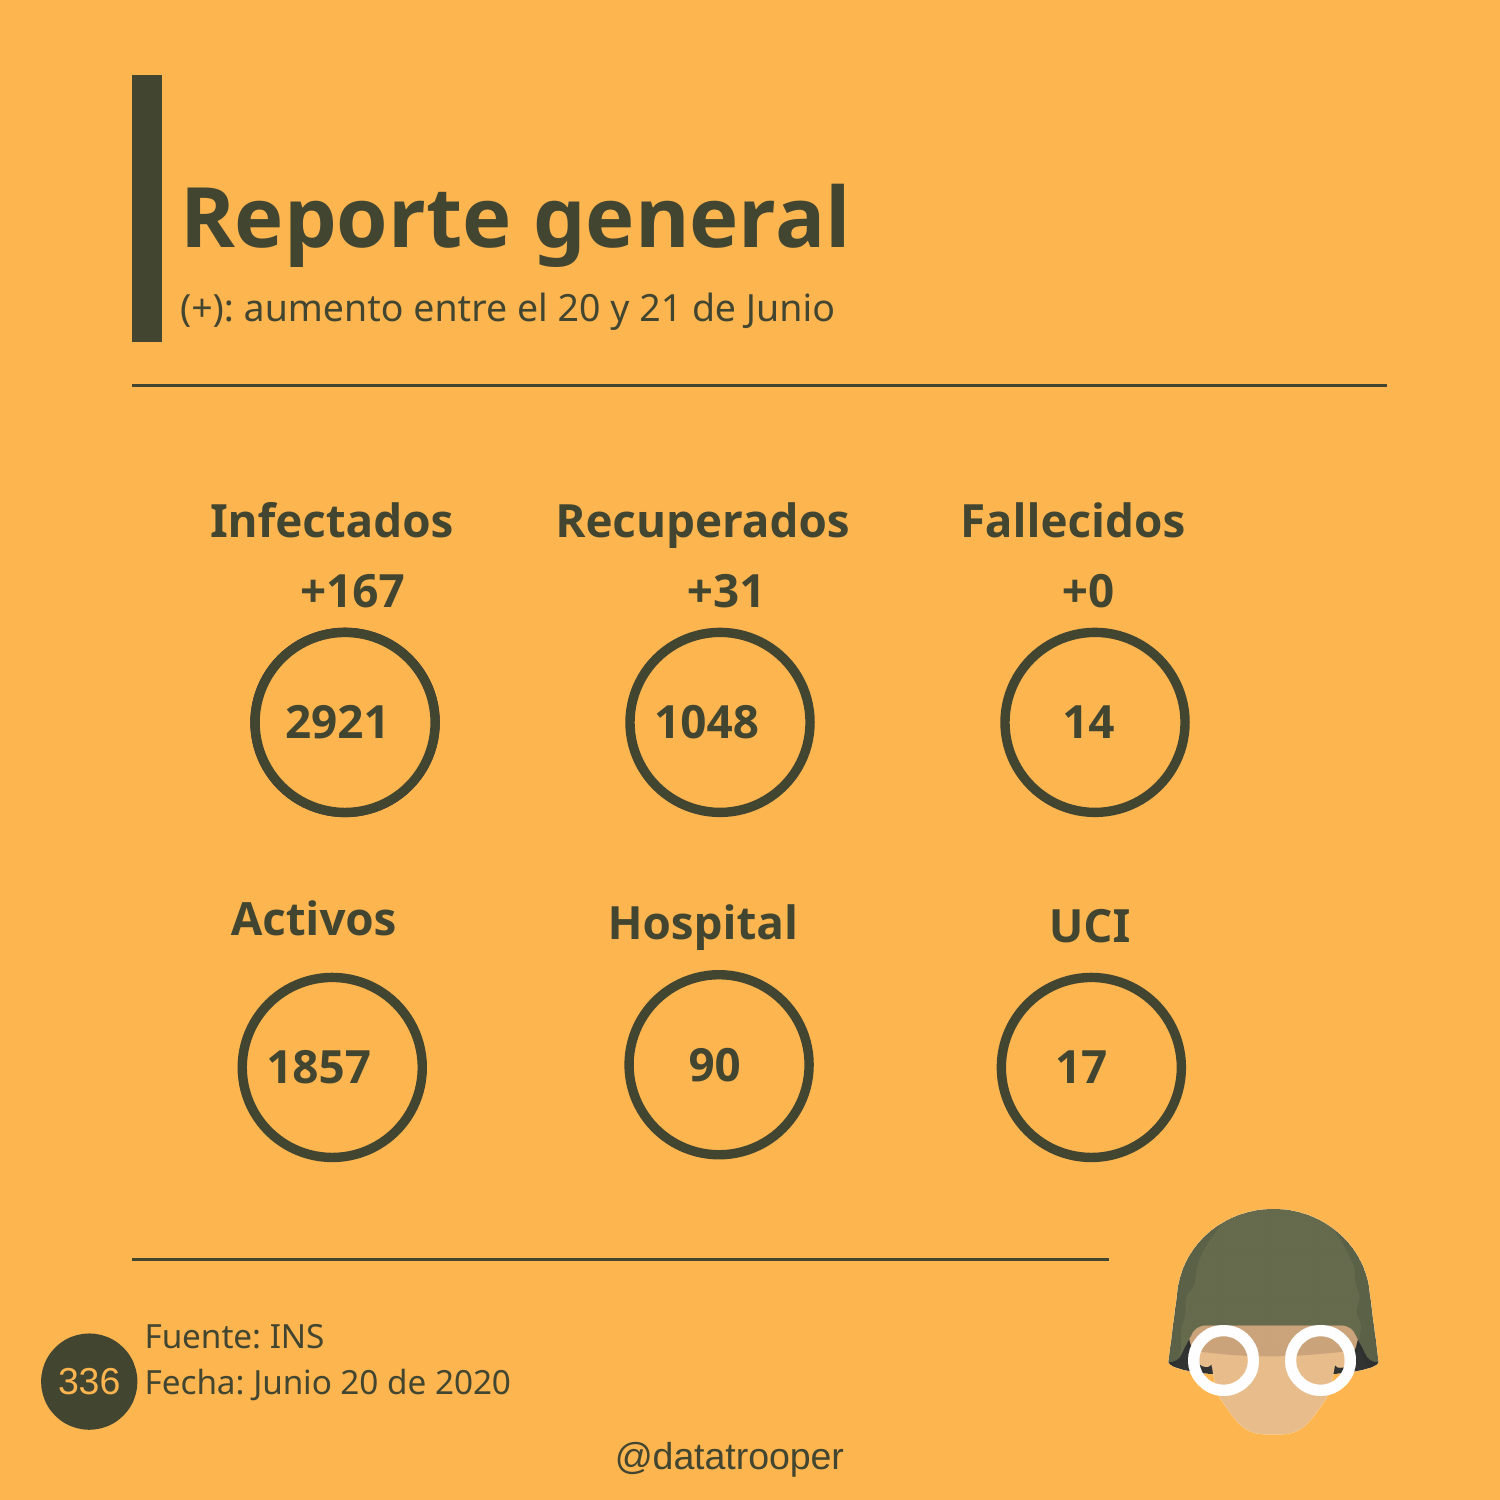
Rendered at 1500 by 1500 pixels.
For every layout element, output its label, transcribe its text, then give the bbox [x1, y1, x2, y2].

title +167 [300, 561, 436, 618]
text_box [629, 974, 810, 1155]
title 1857 [266, 1028, 402, 1104]
title Reporte general [180, 120, 1351, 270]
title +31 [686, 561, 822, 618]
text_box [255, 632, 436, 813]
text_box [1001, 977, 1182, 1158]
title +0 [1061, 561, 1197, 618]
title 14 [1062, 671, 1138, 770]
text_box [242, 979, 423, 1158]
title Fallecidos [960, 482, 1261, 558]
title 90 [688, 1025, 764, 1101]
title Hospital [607, 884, 840, 960]
title 1048 [654, 683, 790, 759]
text_box [1005, 632, 1186, 813]
title 2921 [285, 683, 421, 759]
title (+): aumento entre el 20 y 21 de Junio [180, 270, 1351, 346]
title Recuperados [555, 459, 901, 581]
picture [1125, 1142, 1410, 1500]
title Infectados [210, 482, 511, 558]
title 17 [1054, 1016, 1138, 1115]
text_box [630, 632, 811, 813]
title Activos [230, 857, 436, 979]
title UCI [1049, 887, 1155, 963]
